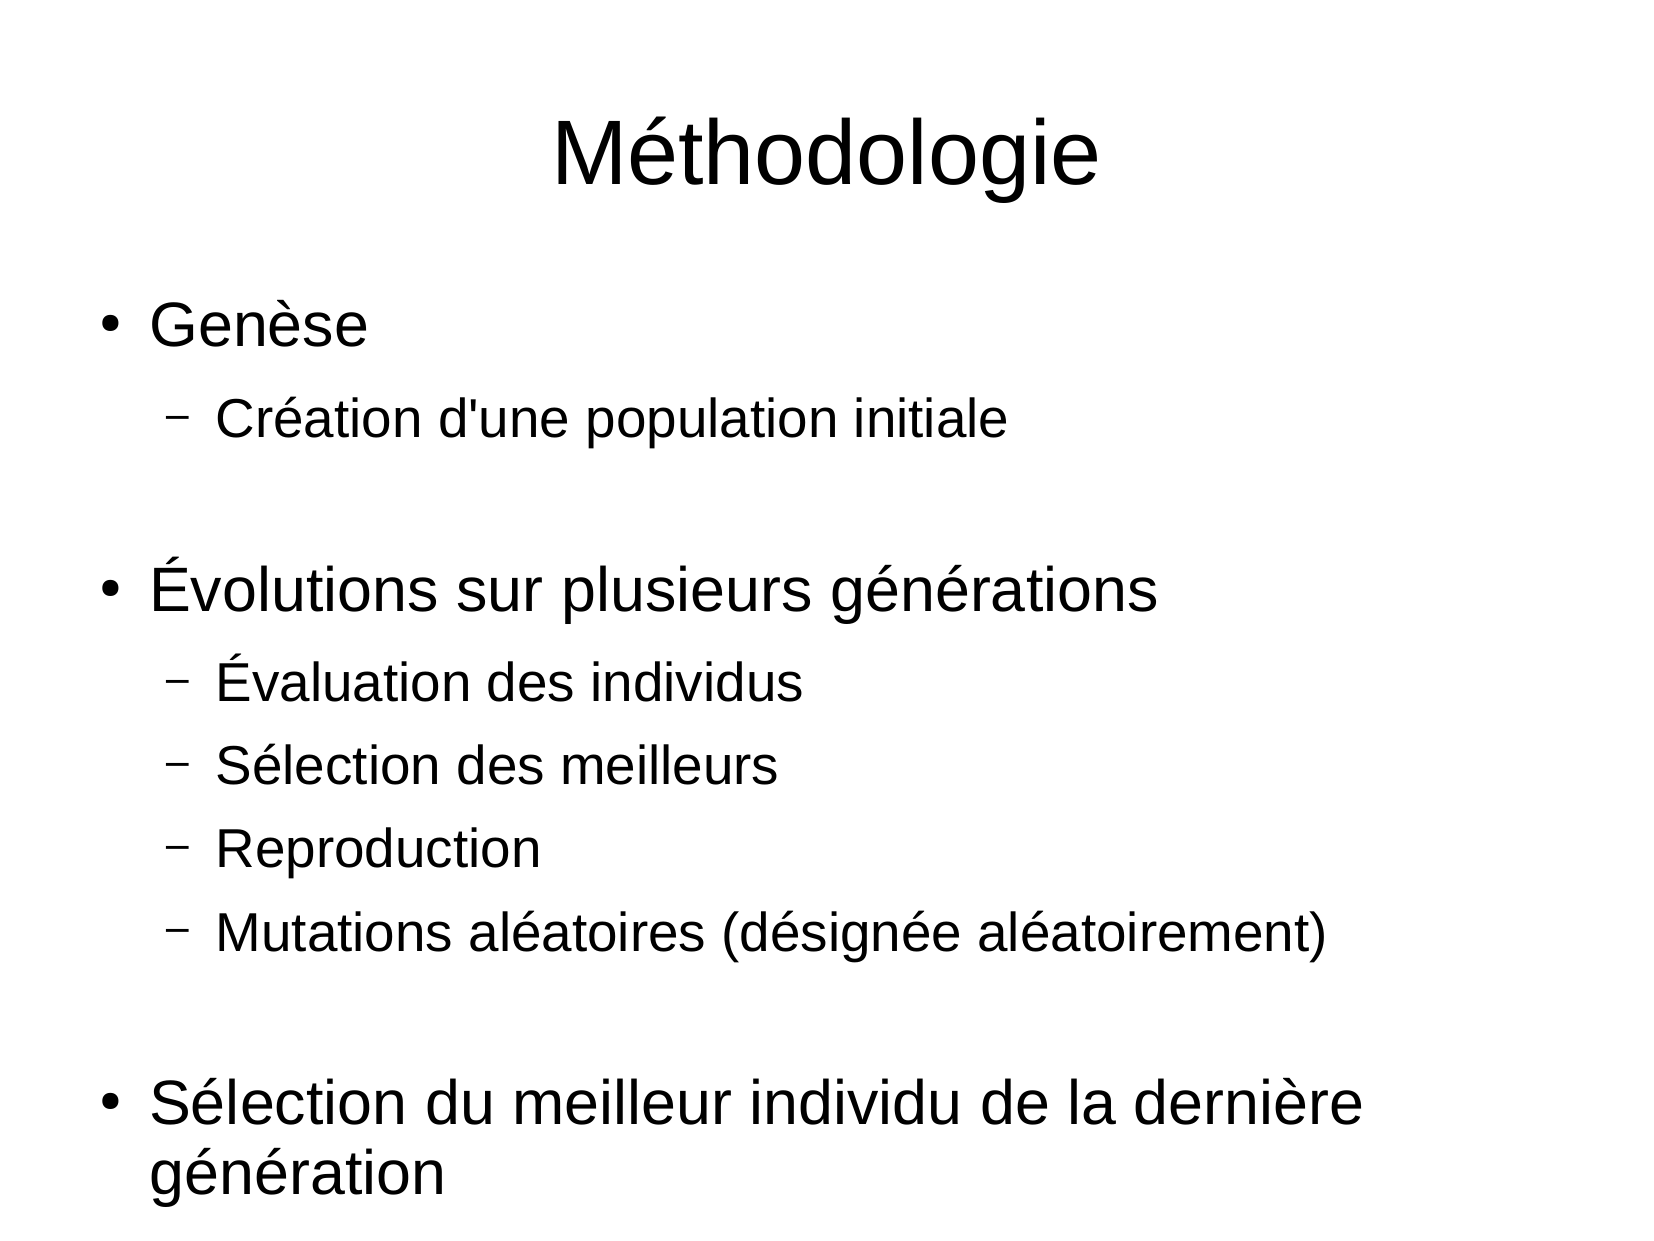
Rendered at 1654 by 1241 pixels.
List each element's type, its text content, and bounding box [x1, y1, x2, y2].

title Méthodologie [82, 49, 1571, 257]
list Genèse Création d'une population initiale Évolutions sur plusieurs générations Évaluation des individus Sélection des meilleurs Reproduction Mutations aléatoires (désignée aléatoirement) Sélection du meilleur individu de la dernière génération [82, 290, 1571, 1216]
